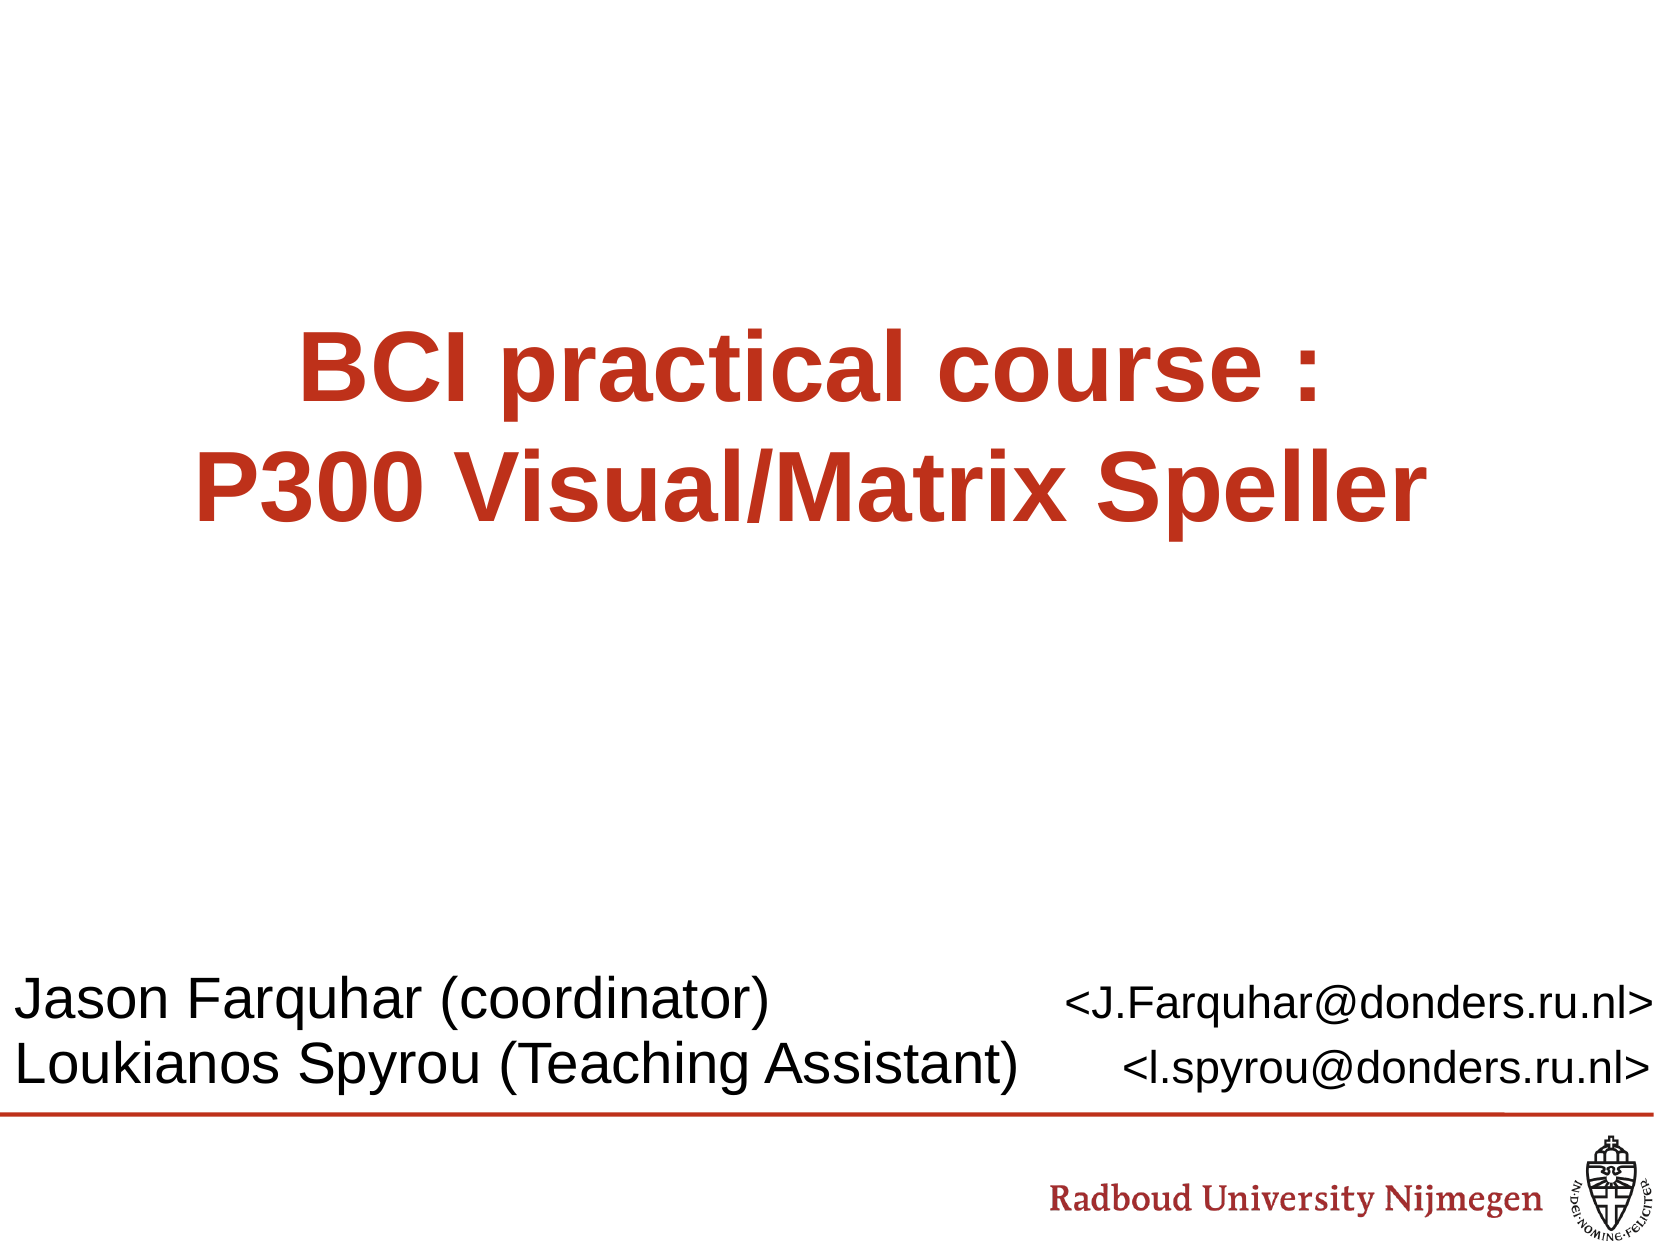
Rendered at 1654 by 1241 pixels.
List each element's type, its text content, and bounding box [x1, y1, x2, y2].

text_box Jason Farquhar (coordinator) <J.Farquhar@donders.ru.nl> Loukianos Spyrou (Teaching Assistant) <l.spyrou@donders.ru.nl> [0, 958, 1654, 1118]
picture [1050, 1134, 1654, 1241]
text_box BCI practical course : P300 Visual/Matrix Speller [101, 293, 1522, 572]
